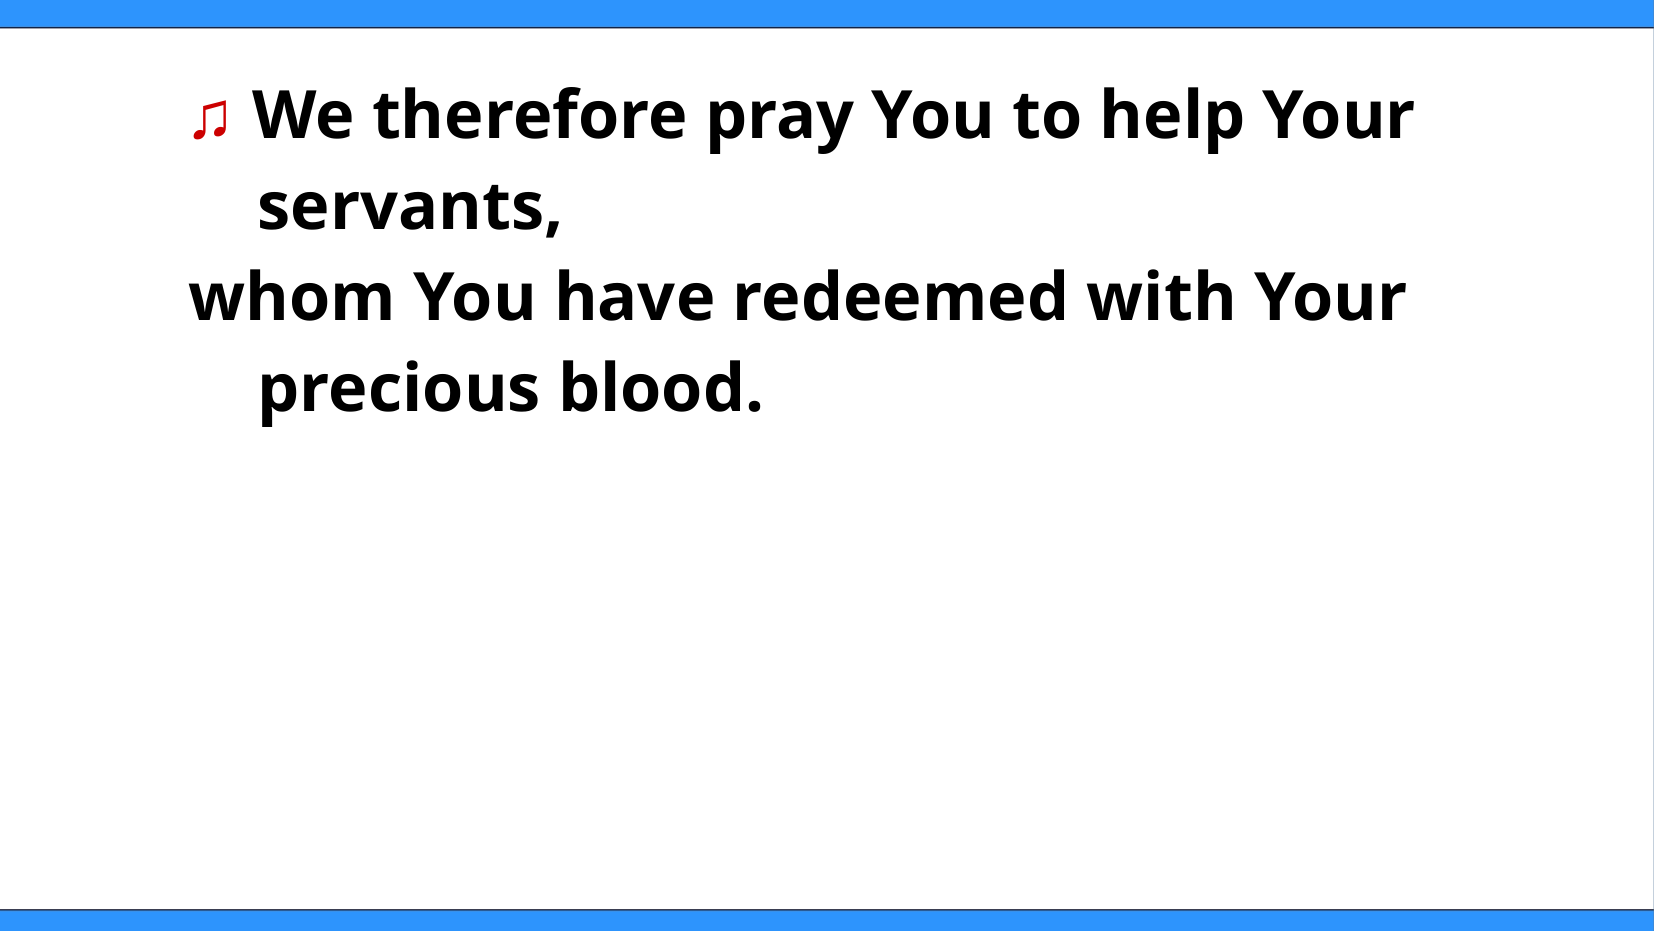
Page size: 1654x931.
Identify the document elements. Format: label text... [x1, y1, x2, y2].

text_box ♫ We therefore pray You to help Your servants, whom You have redeemed with Your precious blood. [105, 60, 1561, 496]
picture [0, 0, 1654, 931]
